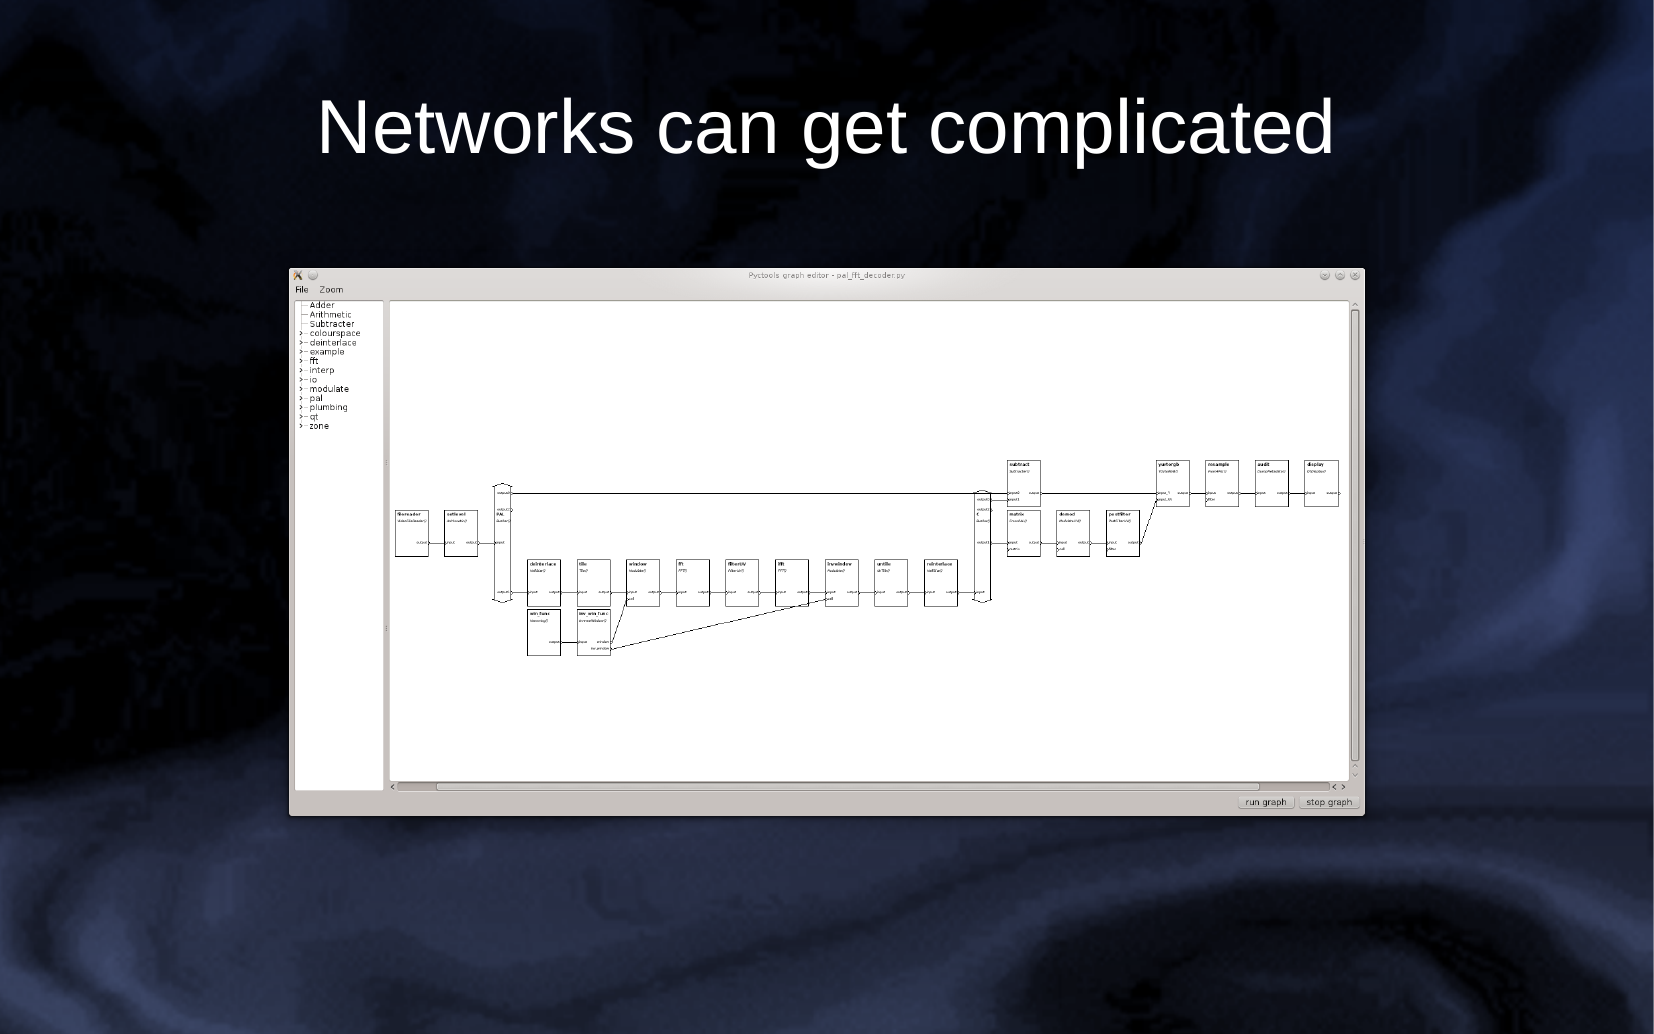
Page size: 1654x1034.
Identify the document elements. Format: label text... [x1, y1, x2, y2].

picture [0, 0, 1654, 1034]
title Networks can get complicated [82, 41, 1571, 214]
